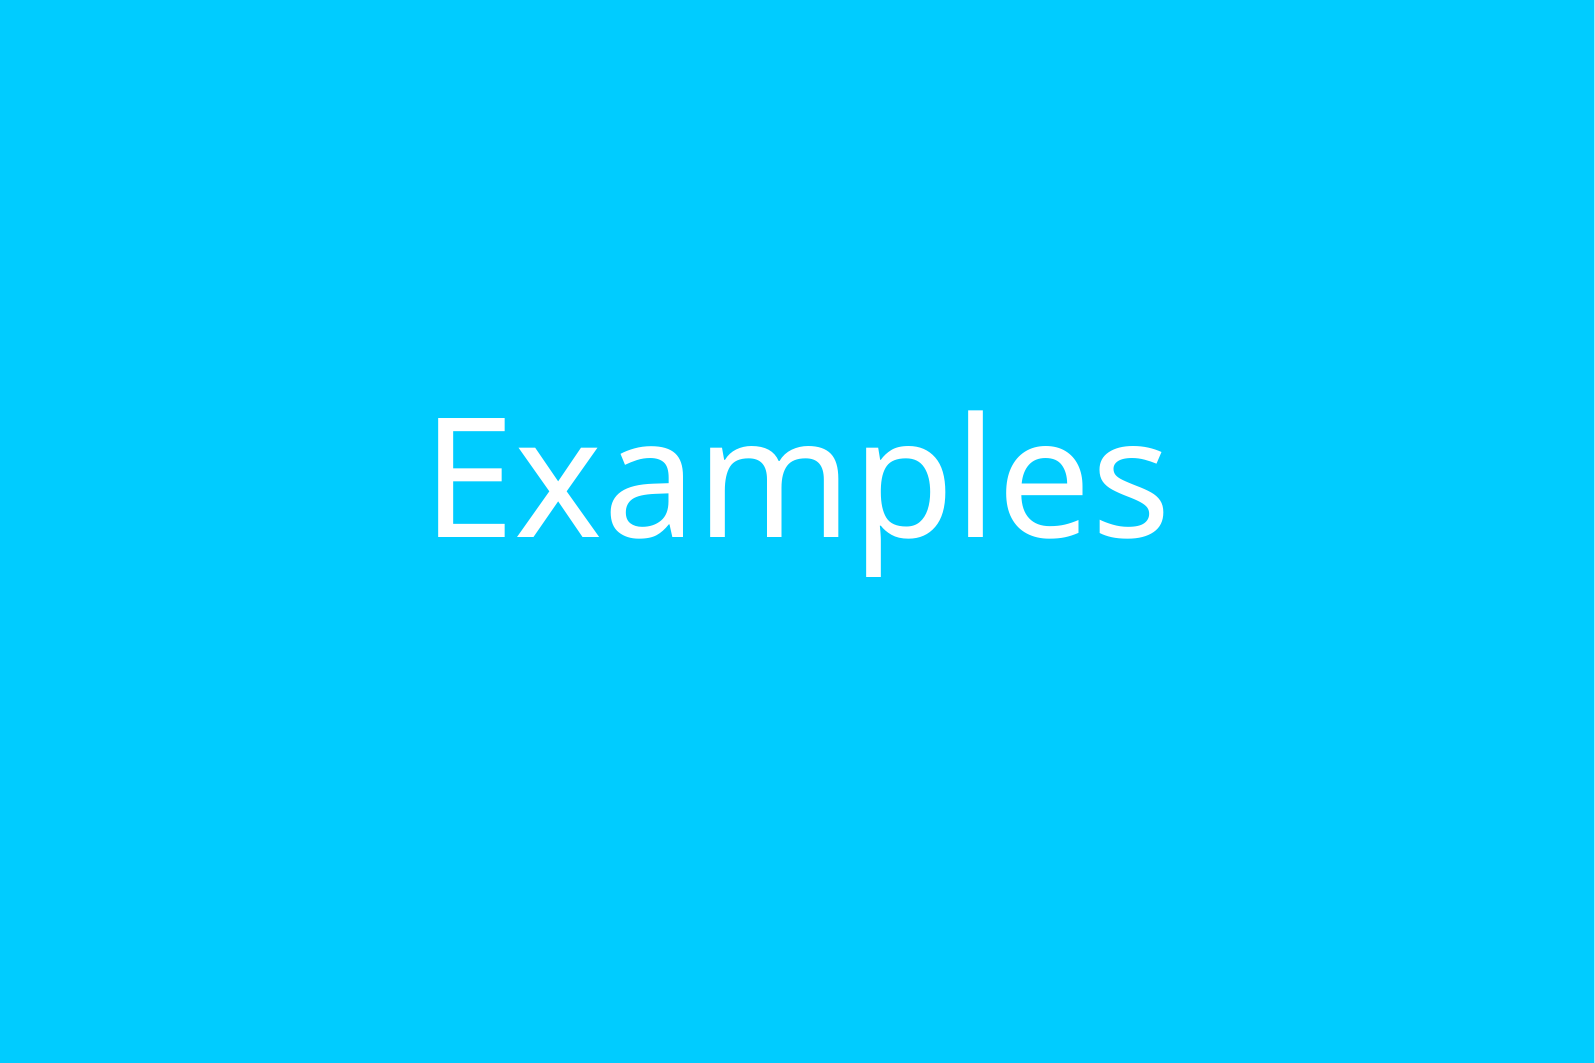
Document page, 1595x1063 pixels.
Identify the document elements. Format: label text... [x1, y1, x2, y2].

text_box Examples [79, 42, 1515, 951]
